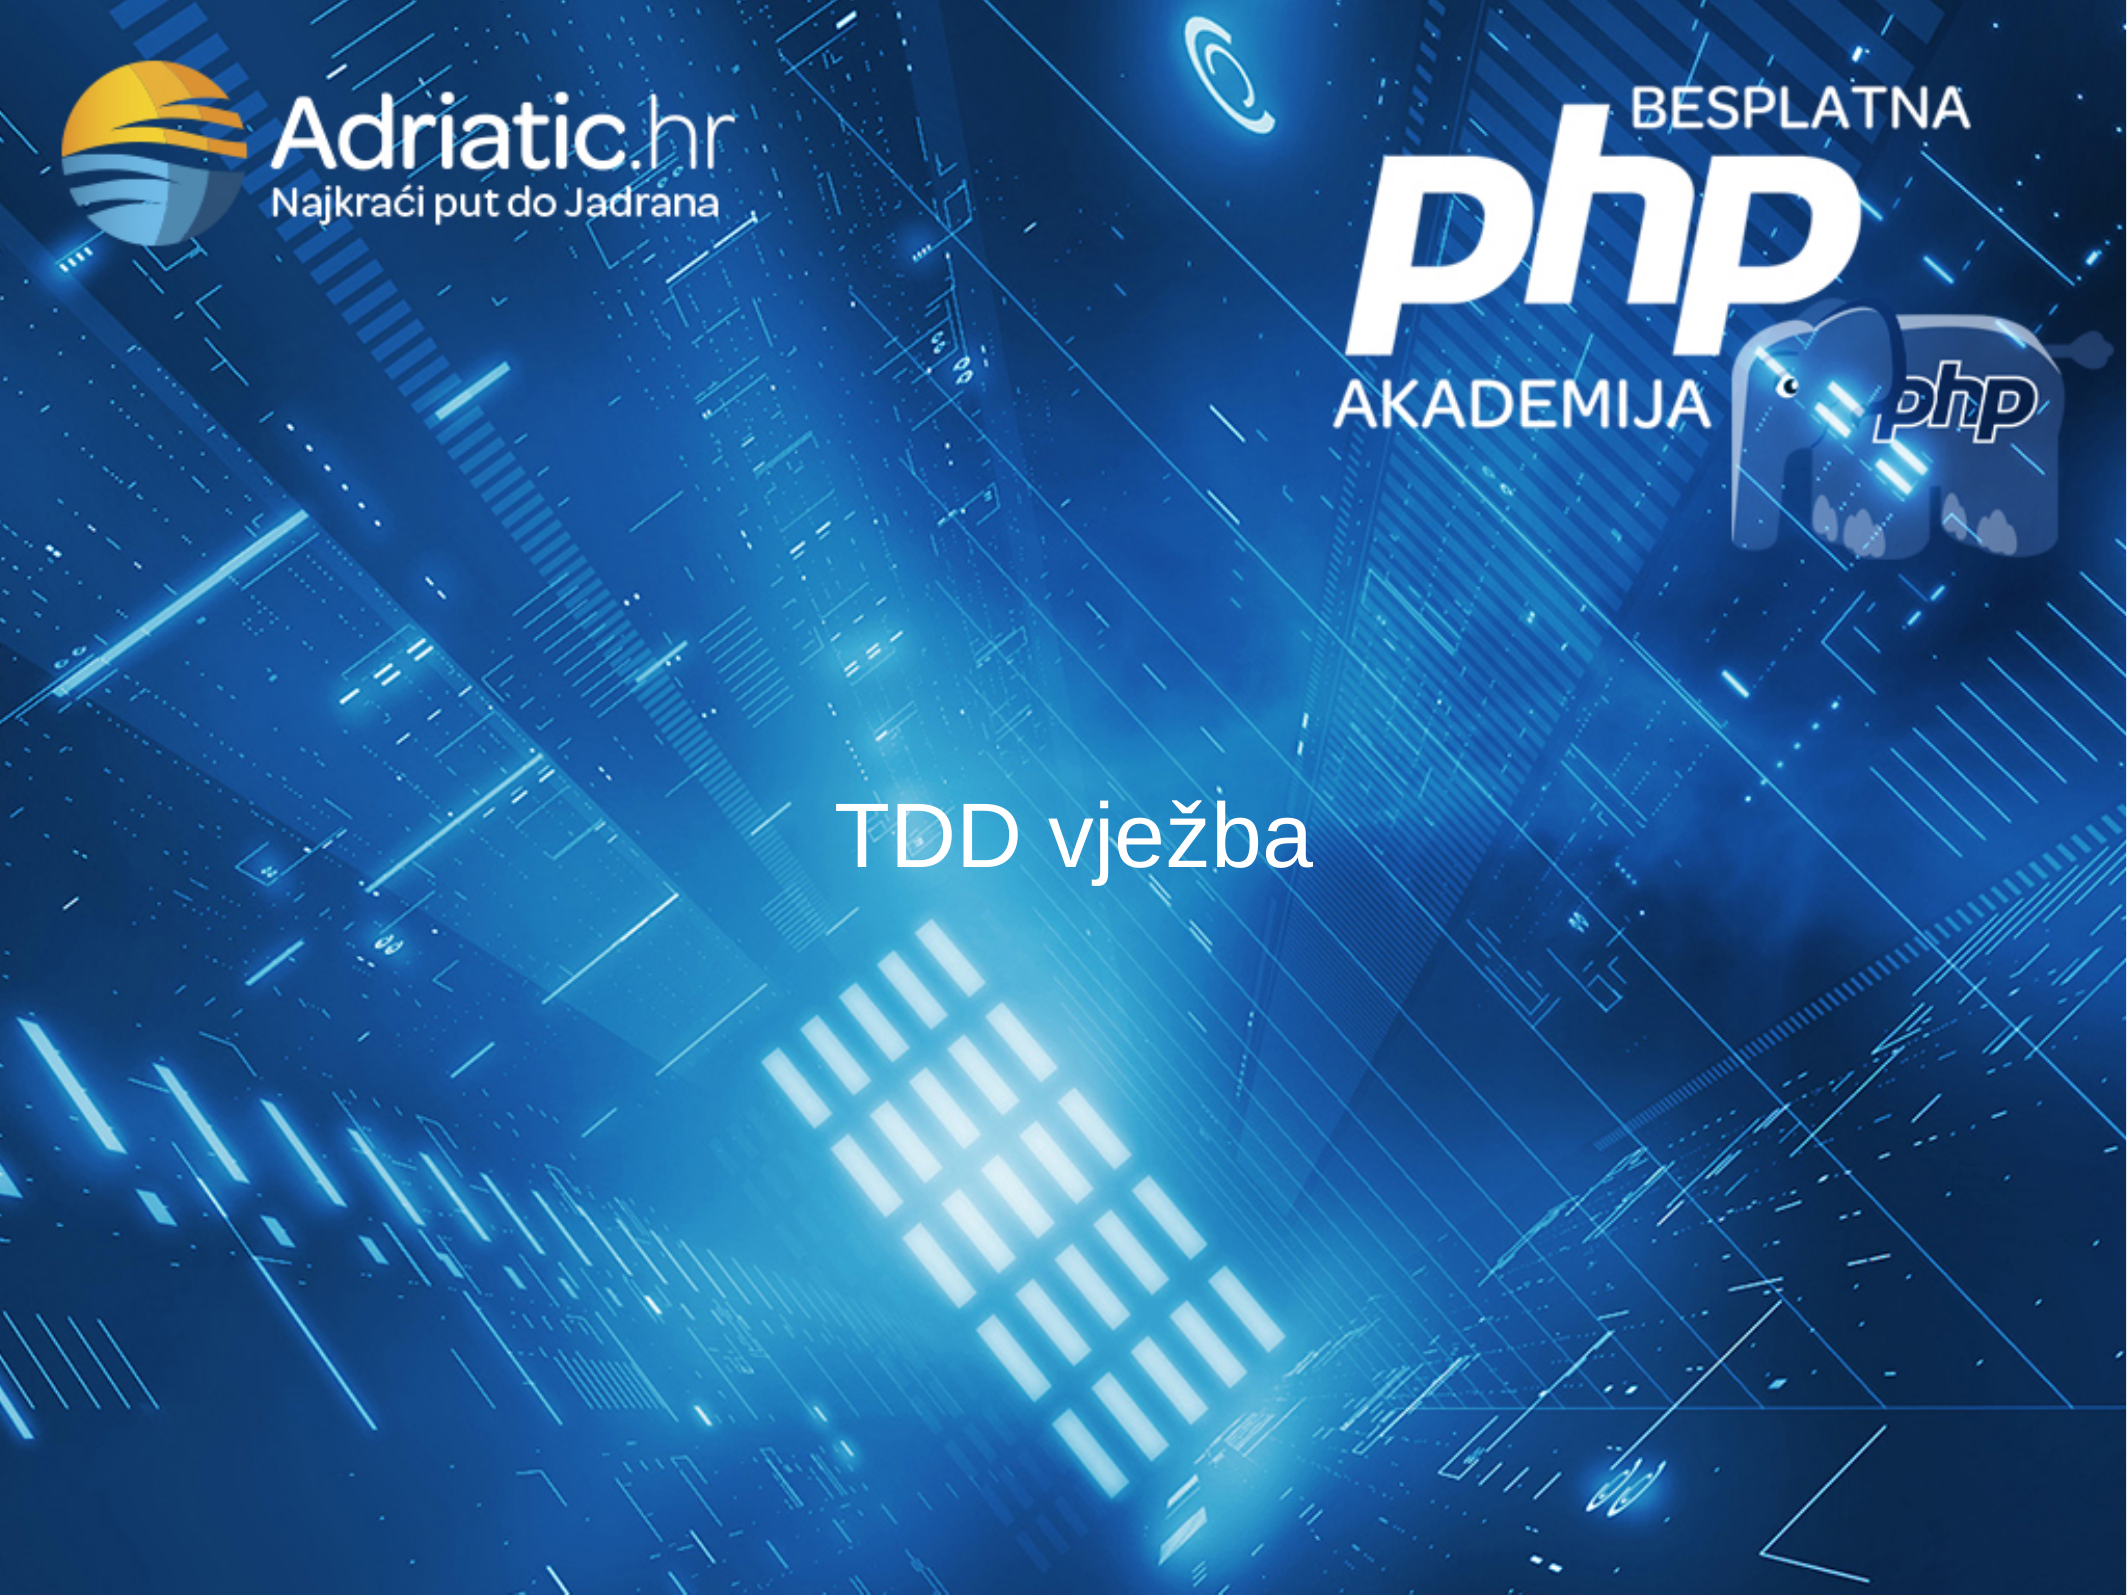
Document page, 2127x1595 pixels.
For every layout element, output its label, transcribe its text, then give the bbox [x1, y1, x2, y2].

picture [0, 0, 2127, 1595]
title TDD vježba [118, 702, 2032, 969]
